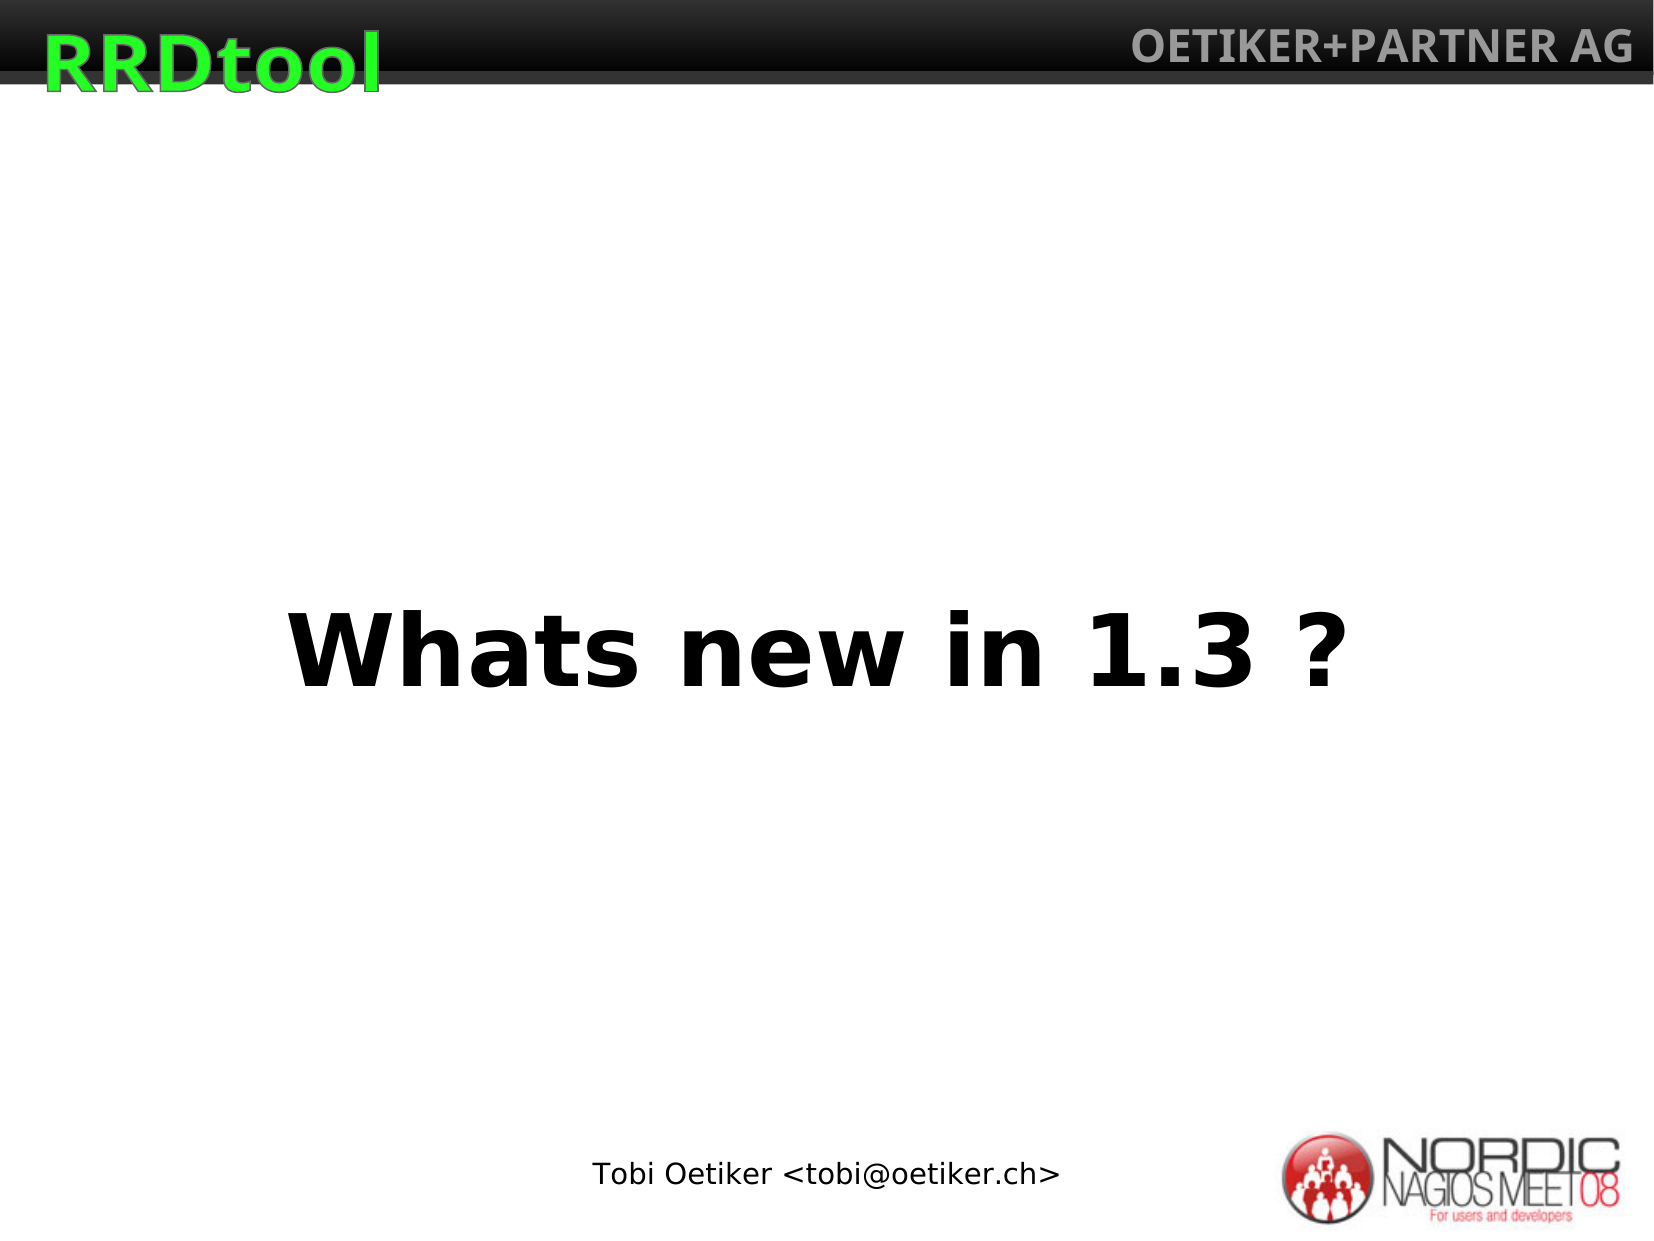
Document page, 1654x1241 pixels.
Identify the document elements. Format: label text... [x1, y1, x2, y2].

text_box Whats new in 1.3 ? [59, 366, 1580, 939]
picture [1262, 1116, 1654, 1241]
